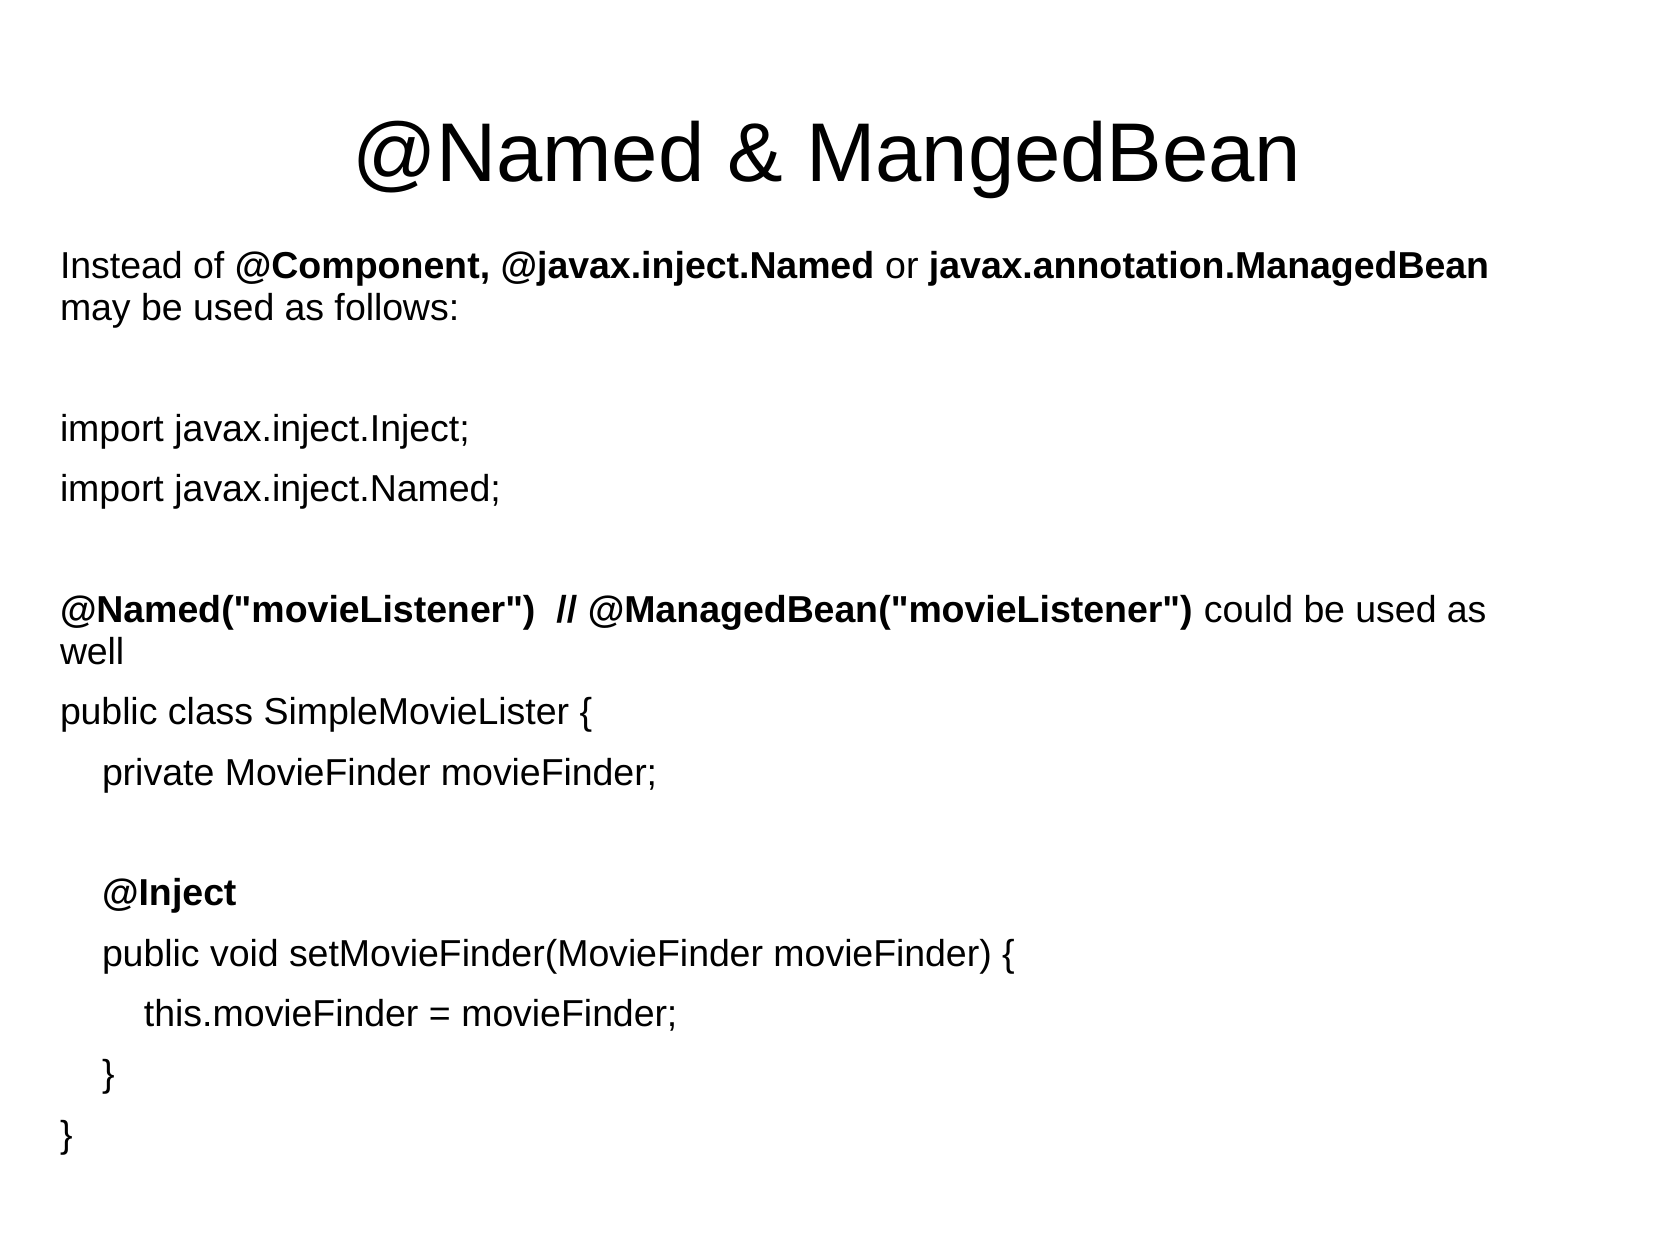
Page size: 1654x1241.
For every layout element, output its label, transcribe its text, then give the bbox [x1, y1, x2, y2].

list Instead of @Component, @javax.inject.Named or javax.annotation.ManagedBean may be used as follows: import javax.inject.Inject; import javax.inject.Named; @Named("movieListener") // @ManagedBean("movieListener") could be used as well public class SimpleMovieLister { private MovieFinder movieFinder; @Inject public void setMovieFinder(MovieFinder movieFinder) { this.movieFinder = movieFinder; } } [60, 435, 1549, 1156]
title @Named & MangedBean [82, 49, 1571, 257]
